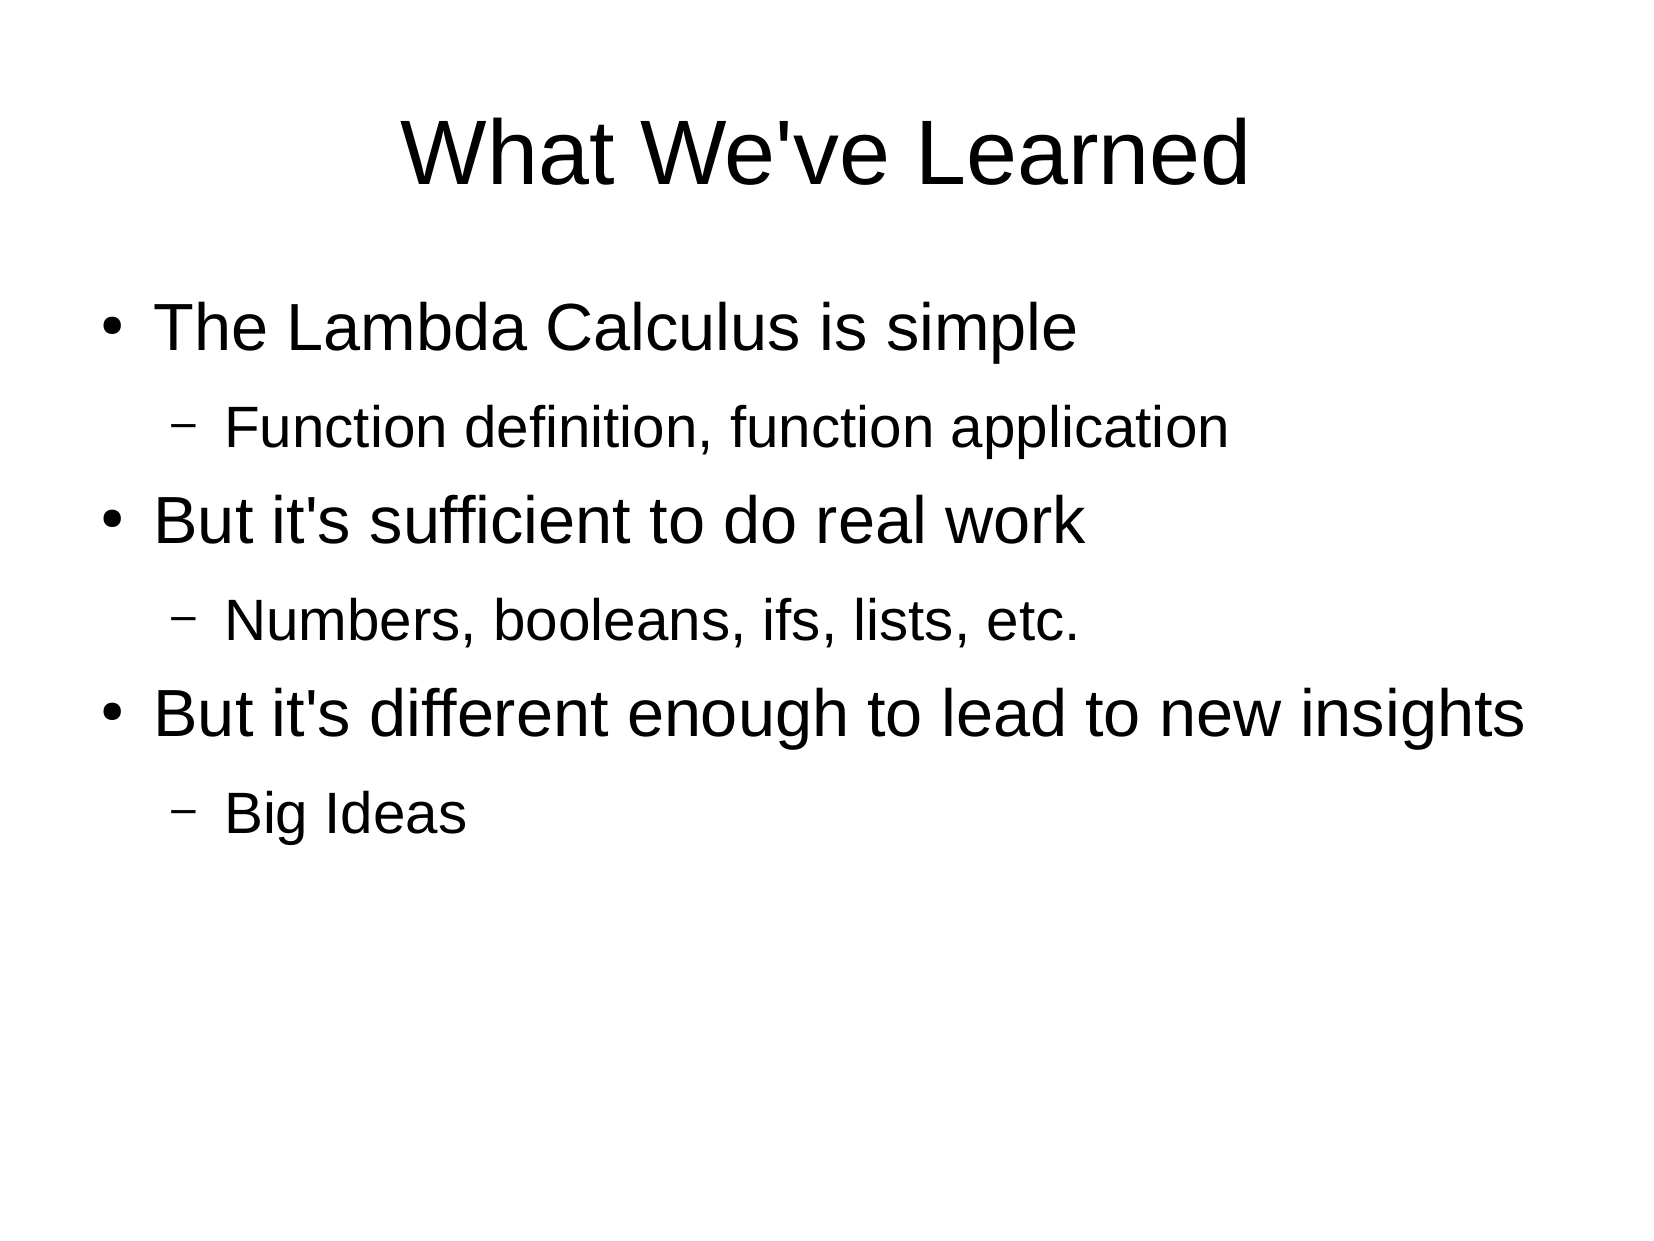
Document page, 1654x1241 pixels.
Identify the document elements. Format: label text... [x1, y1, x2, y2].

title What We've Learned [82, 49, 1571, 257]
list The Lambda Calculus is simple Function definition, function application But it's sufficient to do real work Numbers, booleans, ifs, lists, etc. But it's different enough to lead to new insights Big Ideas [82, 290, 1571, 1010]
